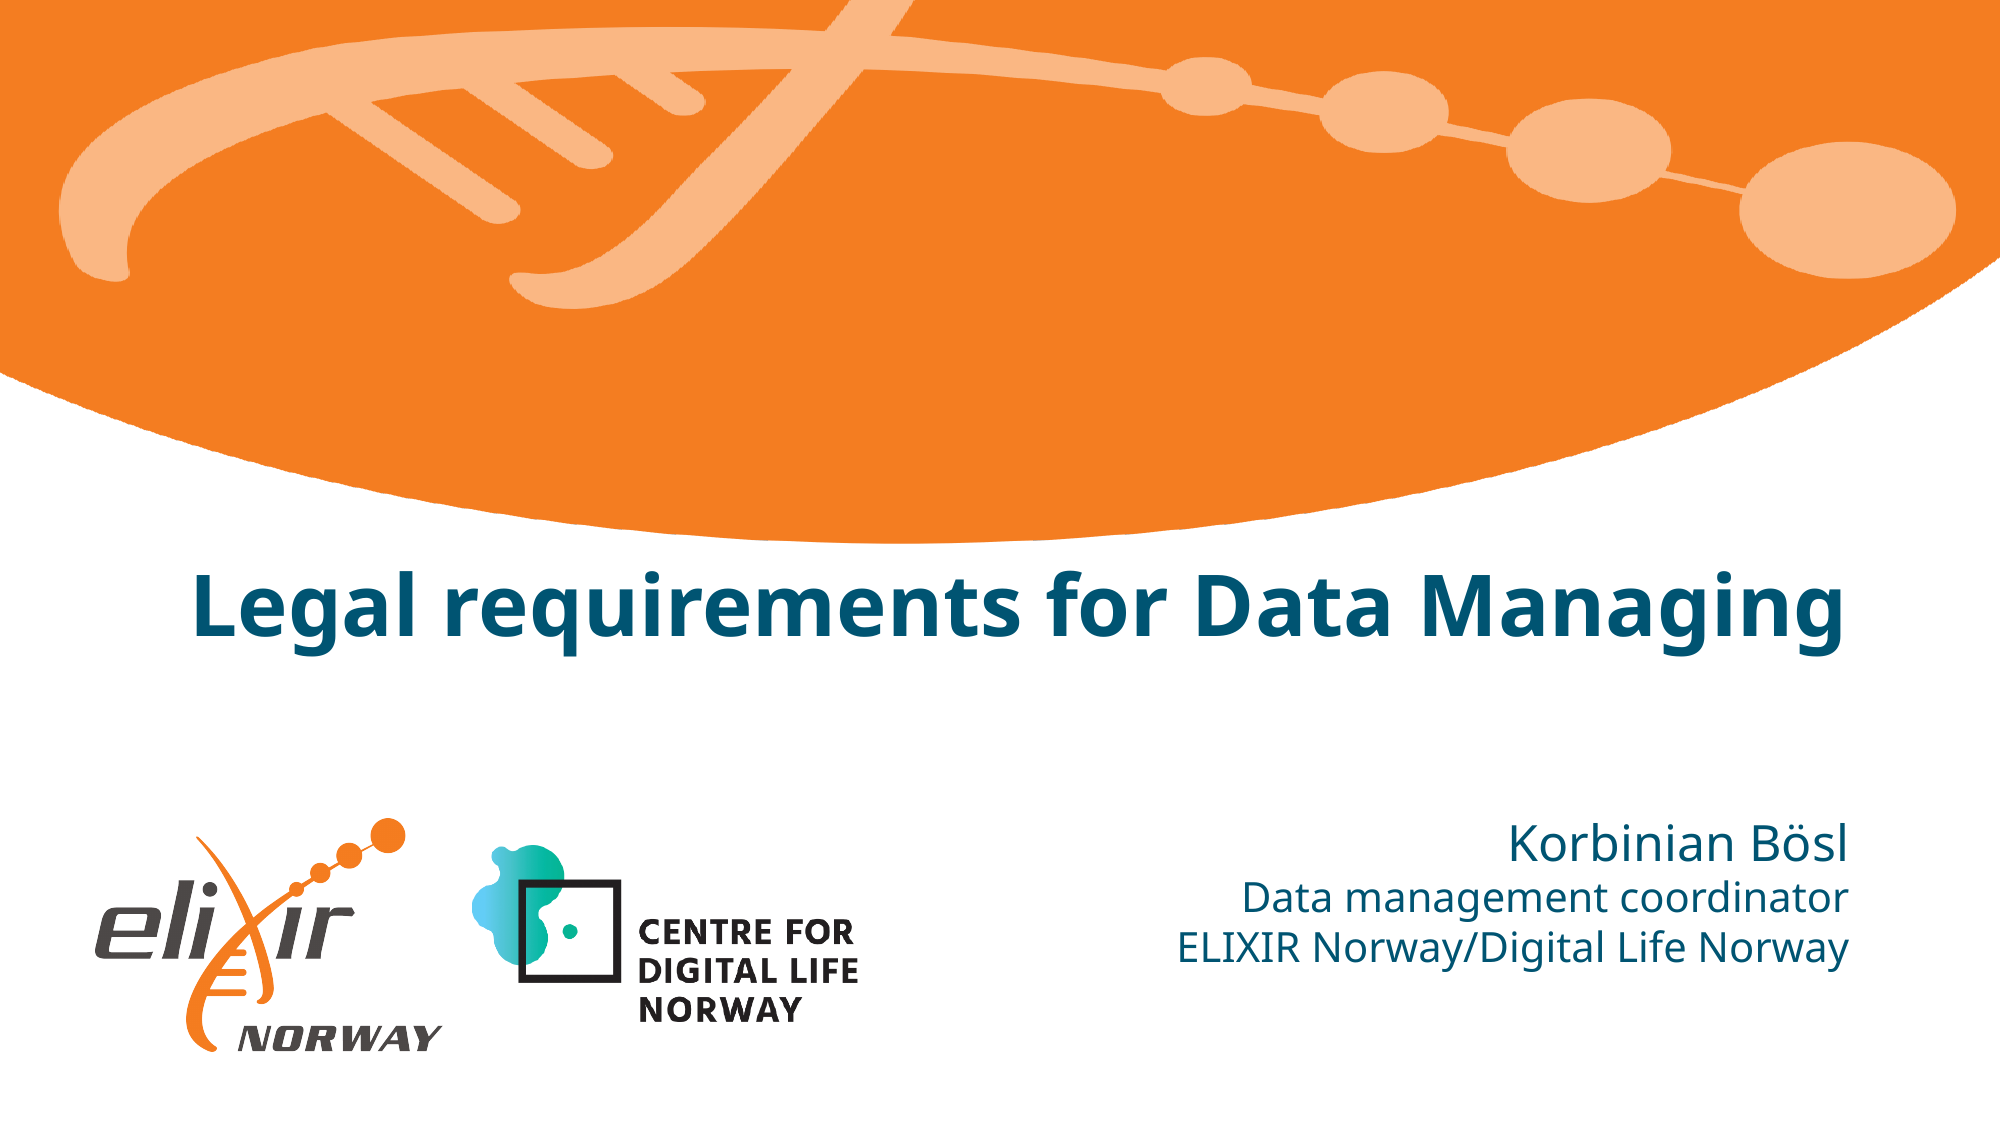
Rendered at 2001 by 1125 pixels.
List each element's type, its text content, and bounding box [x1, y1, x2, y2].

title Legal requirements for Data Managing [149, 550, 1850, 752]
picture [472, 845, 863, 1028]
list Korbinian Bösl Data management coordinator ELIXIR Norway/Digital Life Norway [1109, 751, 1850, 1008]
picture [95, 818, 443, 1052]
